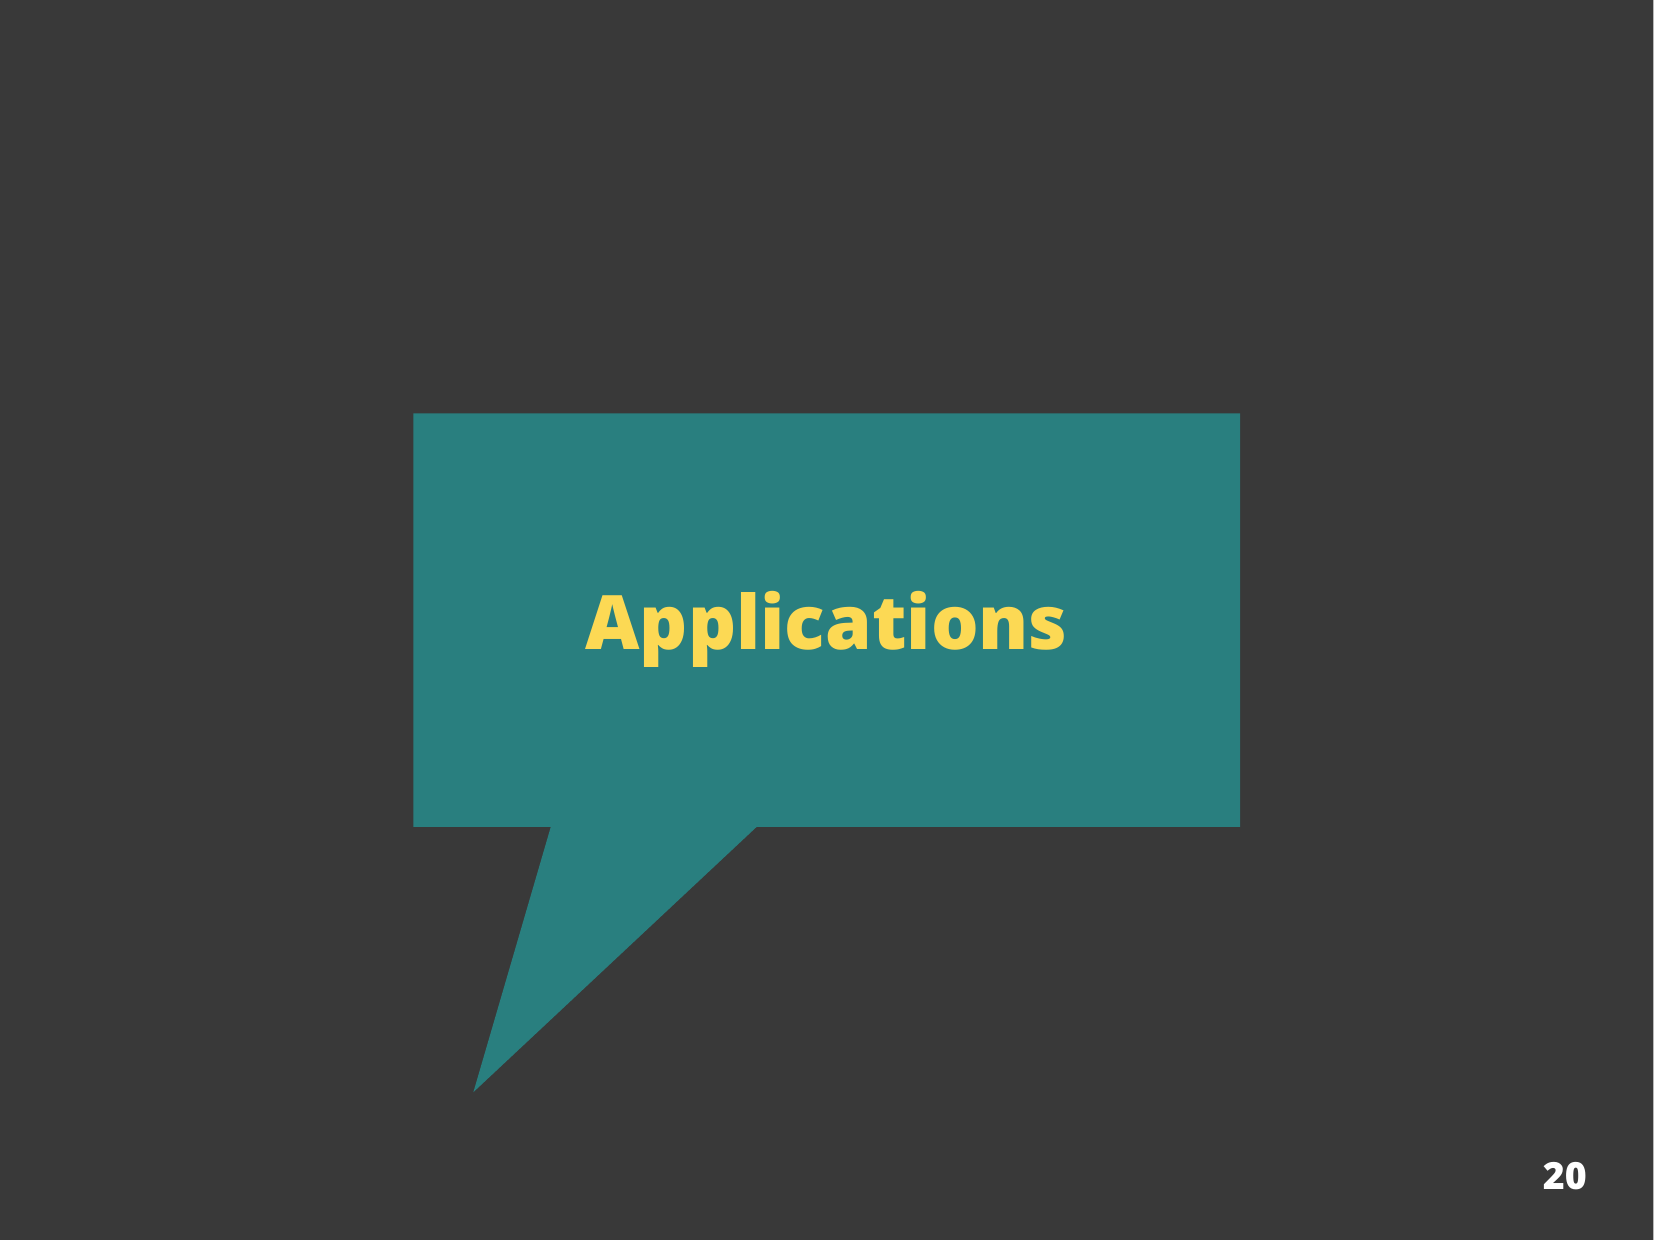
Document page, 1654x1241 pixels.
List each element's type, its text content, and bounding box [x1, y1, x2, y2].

title Applications [442, 442, 1211, 798]
